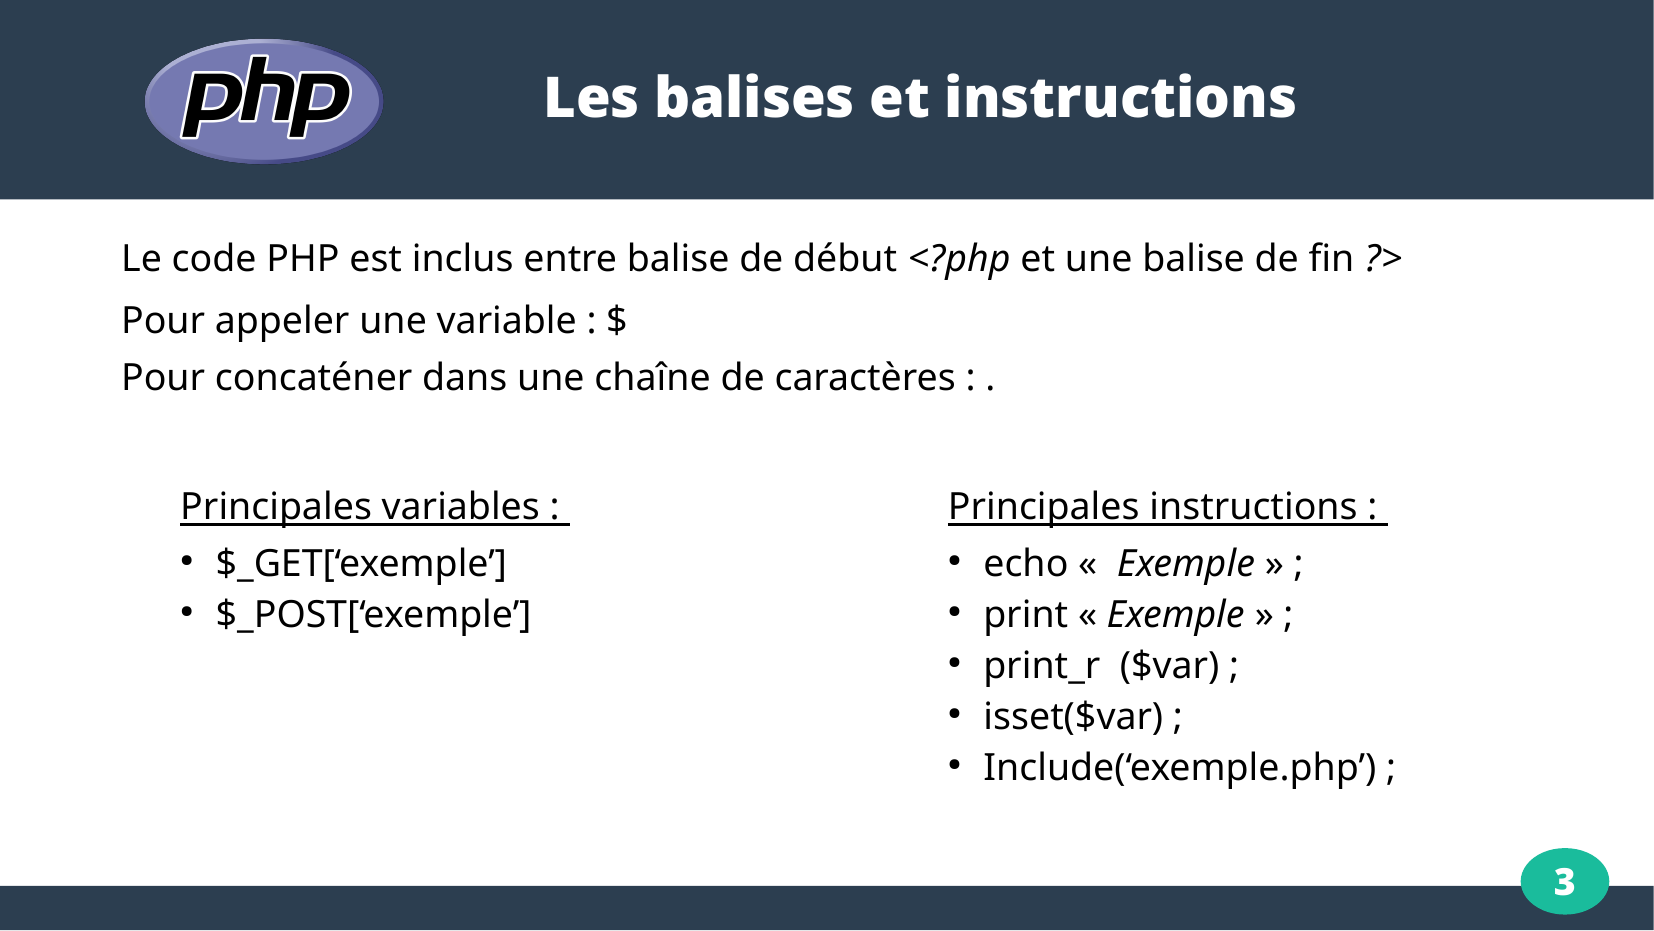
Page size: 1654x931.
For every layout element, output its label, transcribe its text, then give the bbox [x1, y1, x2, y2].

text_box Pour concaténer dans une chaîne de caractères : . [106, 343, 1123, 445]
title Les balises et instructions [543, 37, 1595, 155]
text_box $_GET[‘exemple’] $_POST[‘exemple’] [165, 528, 674, 721]
text_box Principales instructions : [933, 472, 1431, 532]
text_box Principales variables : [165, 472, 664, 532]
text_box Pour appeler une variable : $ [106, 286, 993, 343]
text_box echo « Exemple » ; print « Exemple » ; print_r ($var) ; isset($var) ; Include(‘exemple.php’) ; [933, 528, 1512, 762]
picture [141, 35, 387, 168]
text_box Le code PHP est inclus entre balise de début <?php et une balise de fin ?> [106, 224, 1560, 284]
